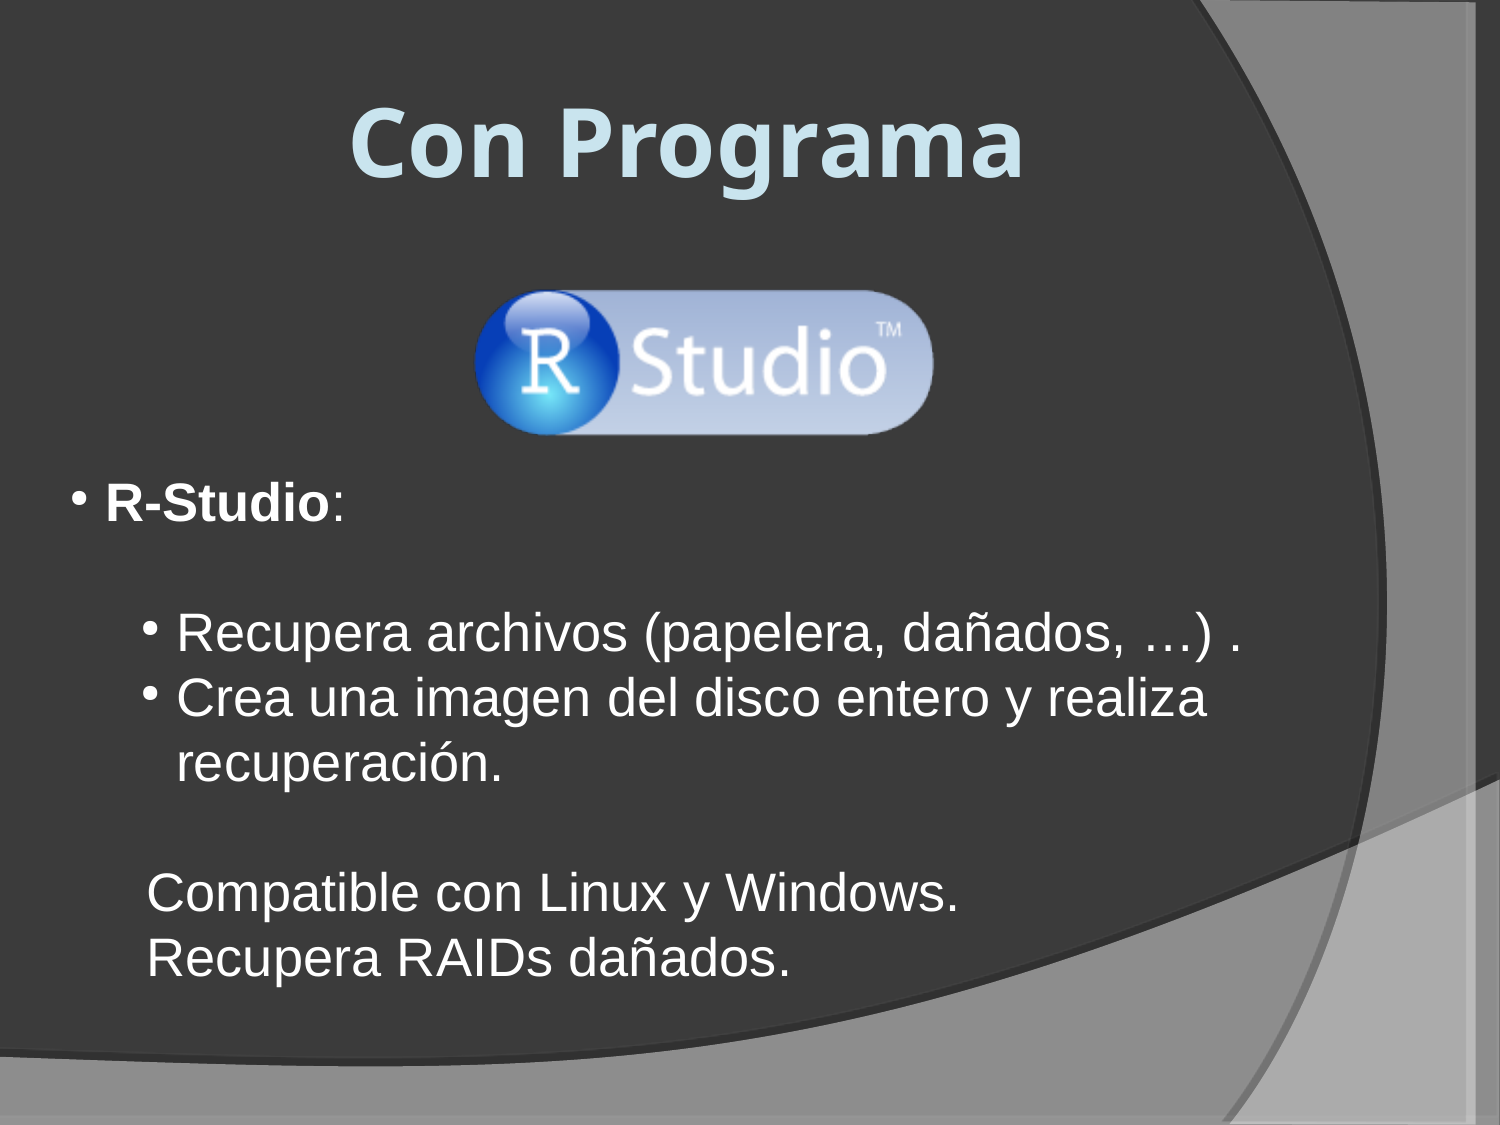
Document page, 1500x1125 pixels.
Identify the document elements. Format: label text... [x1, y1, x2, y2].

text_box Con Programa [74, 45, 1300, 233]
picture [464, 278, 945, 449]
text_box R-Studio: Recupera archivos (papelera, dañados, …) . Crea una imagen del disco entero y realiza recuperación. Compatible con Linux y Windows. Recupera RAIDs dañados. [0, 459, 1500, 973]
